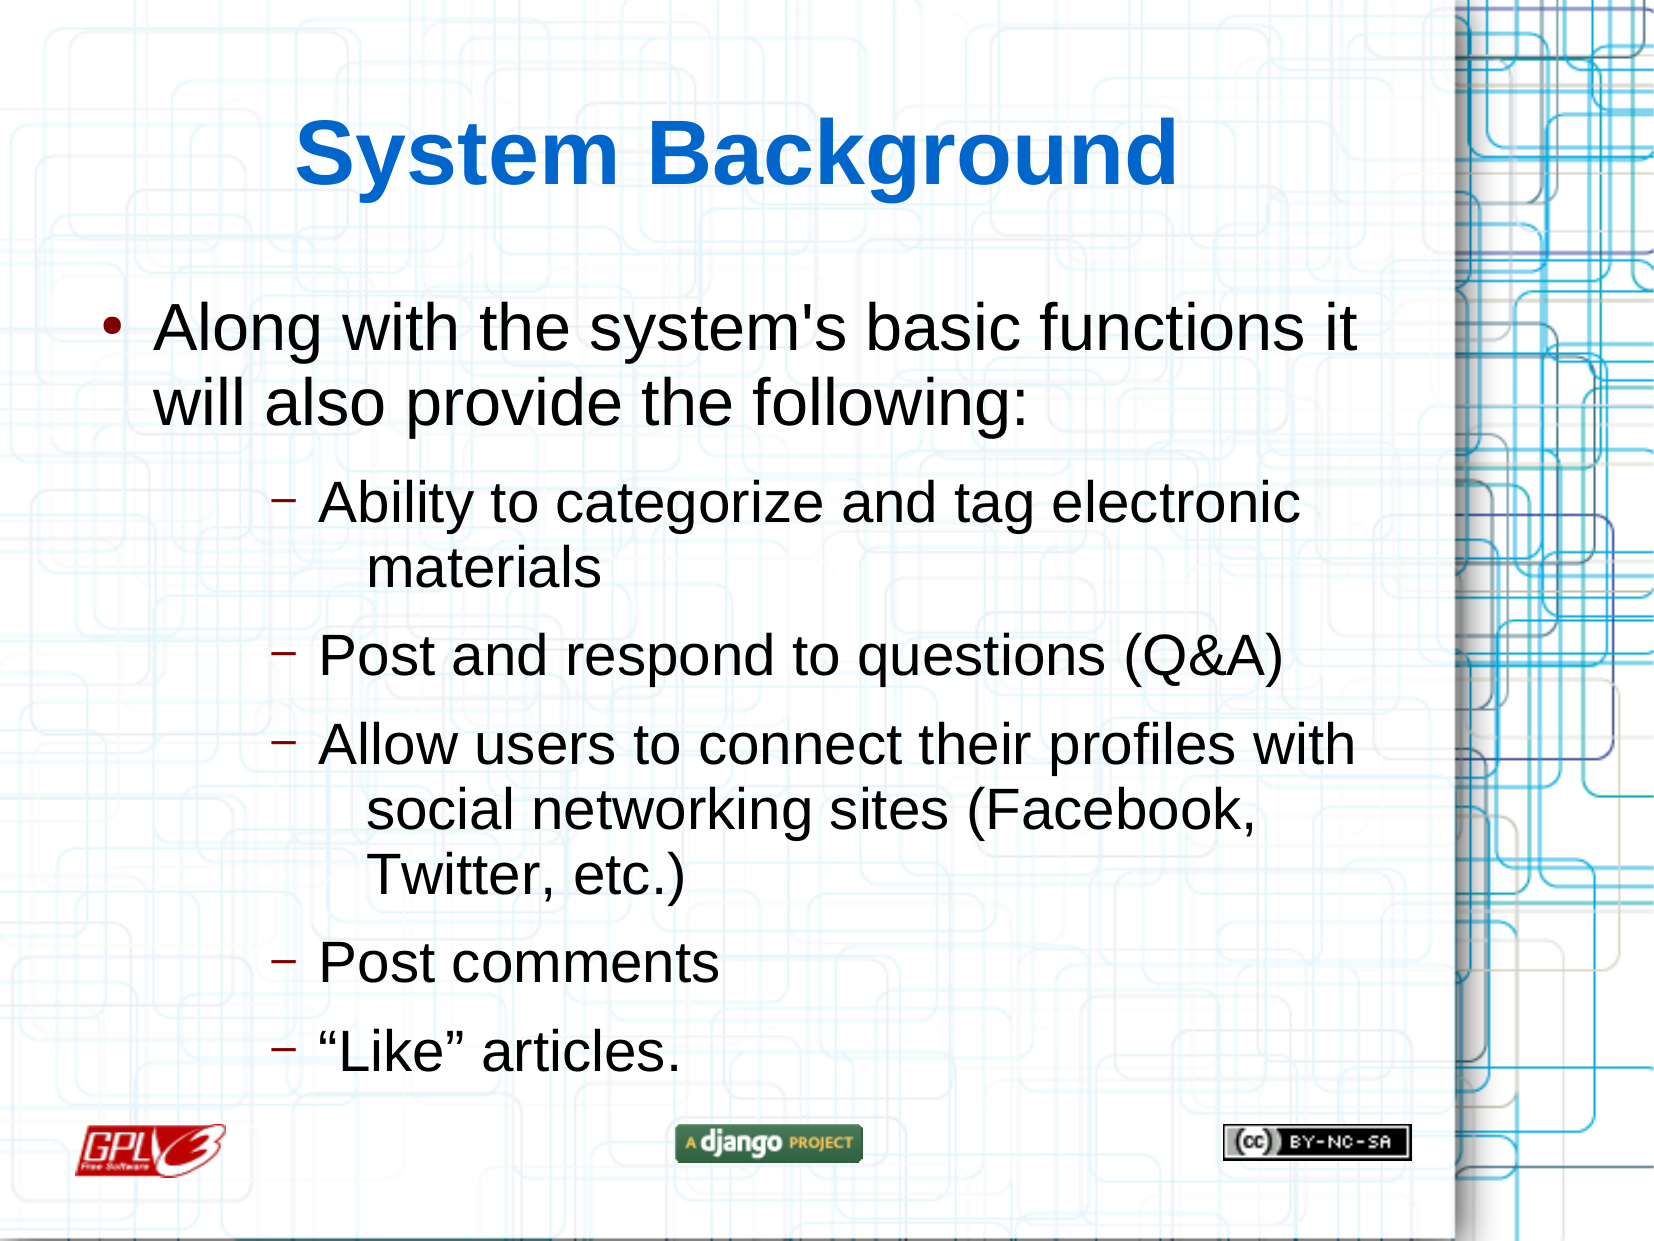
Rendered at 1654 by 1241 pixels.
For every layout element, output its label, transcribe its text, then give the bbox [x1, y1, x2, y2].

picture [0, 0, 1654, 1241]
list Along with the system's basic functions it will also provide the following: Ability to categorize and tag electronic materials Post and respond to questions (Q&A) Allow users to connect their profiles with social networking sites (Facebook, Twitter, etc.) Post comments “Like” articles. [82, 290, 1418, 1094]
title System Background [59, 56, 1418, 250]
